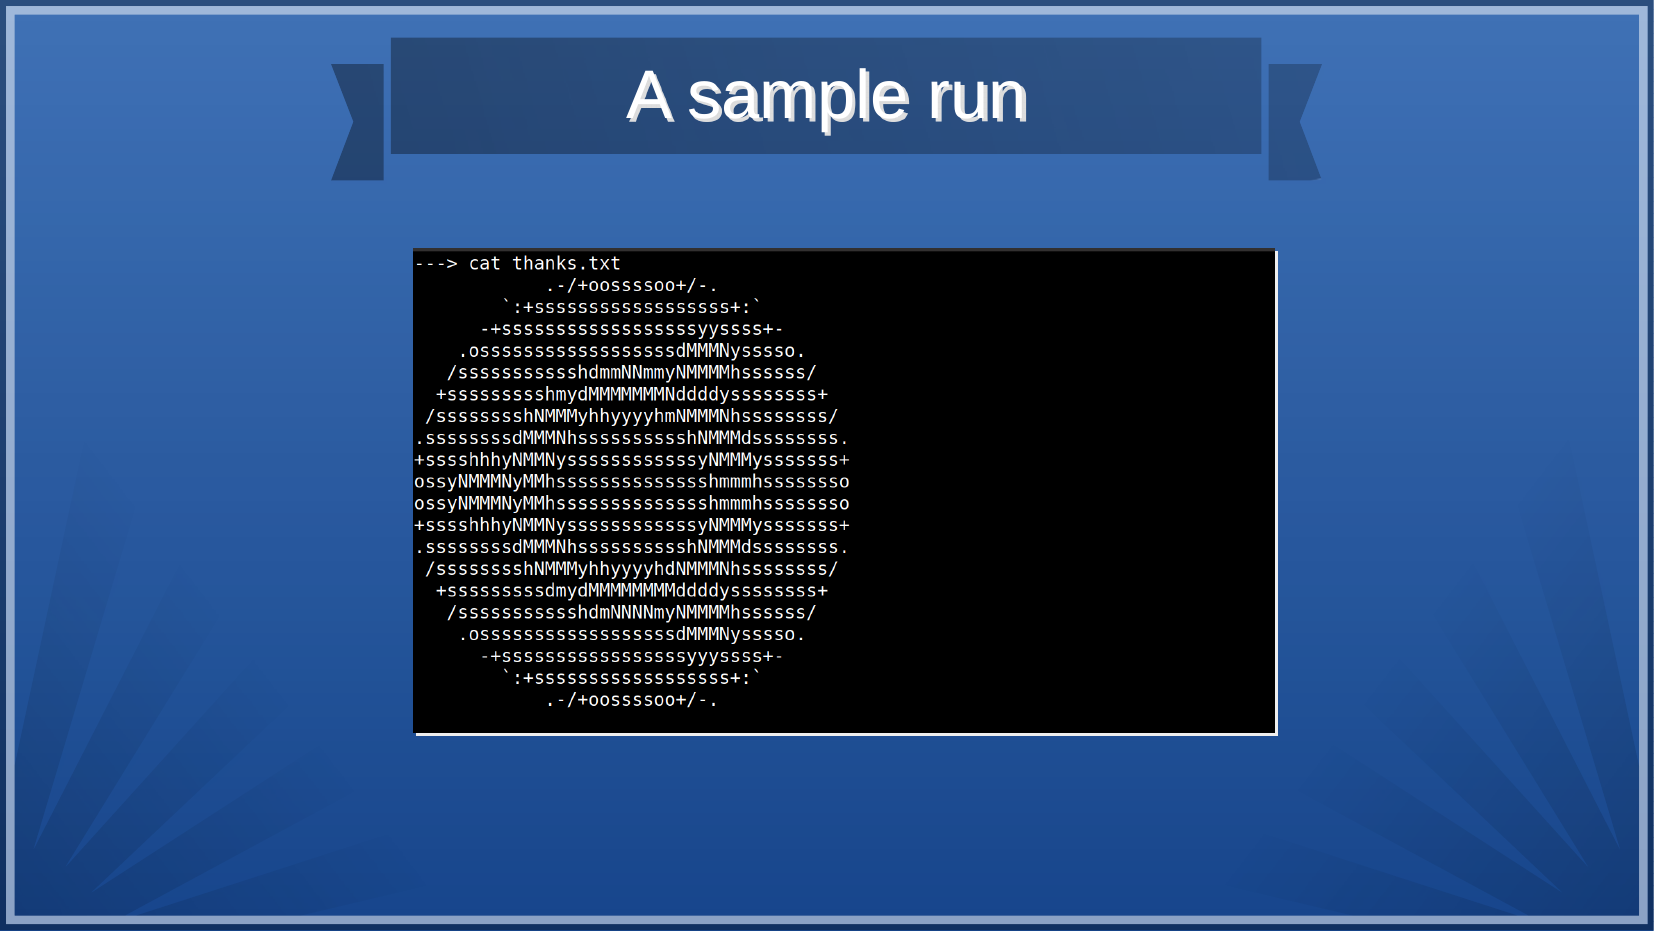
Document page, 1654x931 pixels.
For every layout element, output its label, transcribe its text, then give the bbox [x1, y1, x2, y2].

title A sample run [389, 35, 1264, 154]
picture [413, 248, 1275, 733]
